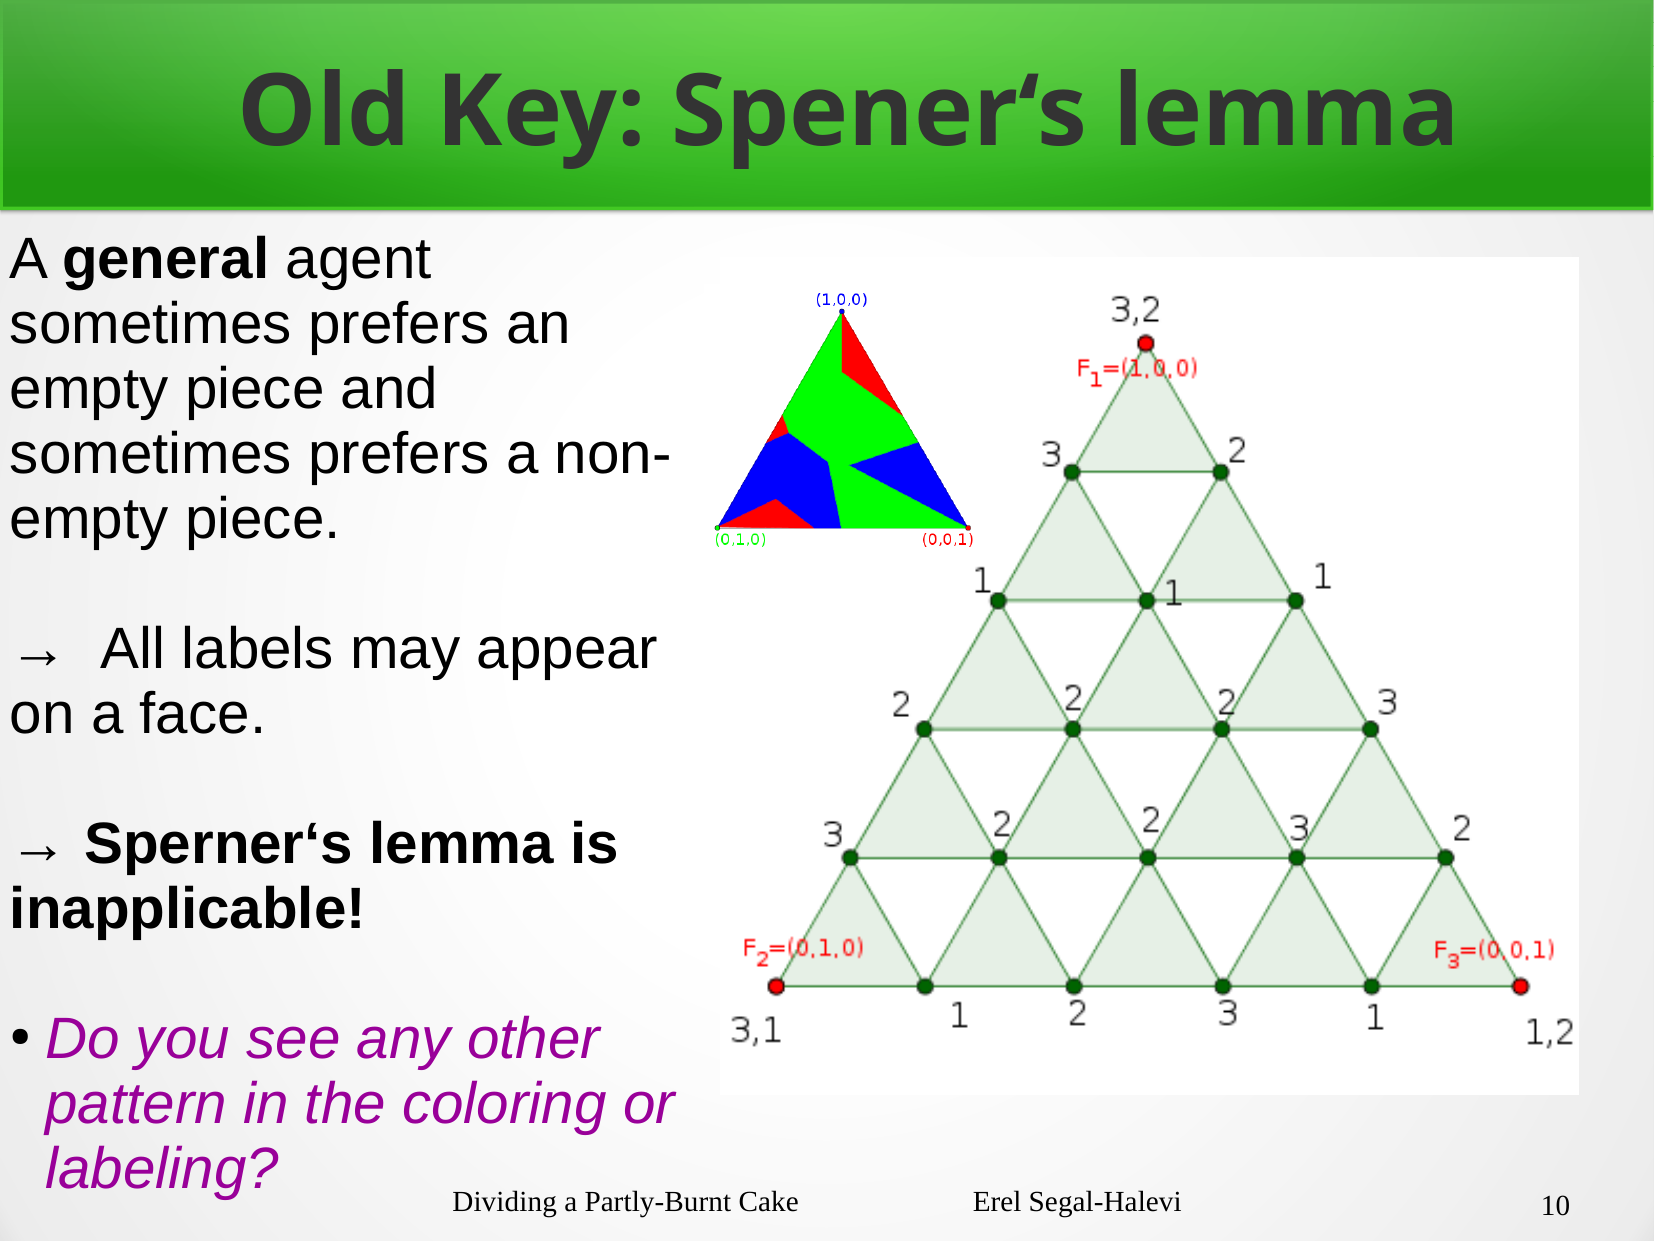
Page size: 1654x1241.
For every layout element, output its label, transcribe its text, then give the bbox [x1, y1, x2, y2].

text_box A general agent sometimes prefers an empty piece and sometimes prefers a non-empty piece. → All labels may appear on a face. → Sperner‘s lemma is inapplicable! Do you see any other pattern in the coloring or labeling? [0, 218, 706, 1237]
title Old Key: Spener‘s lemma [45, 0, 1654, 219]
picture [704, 257, 1579, 1096]
